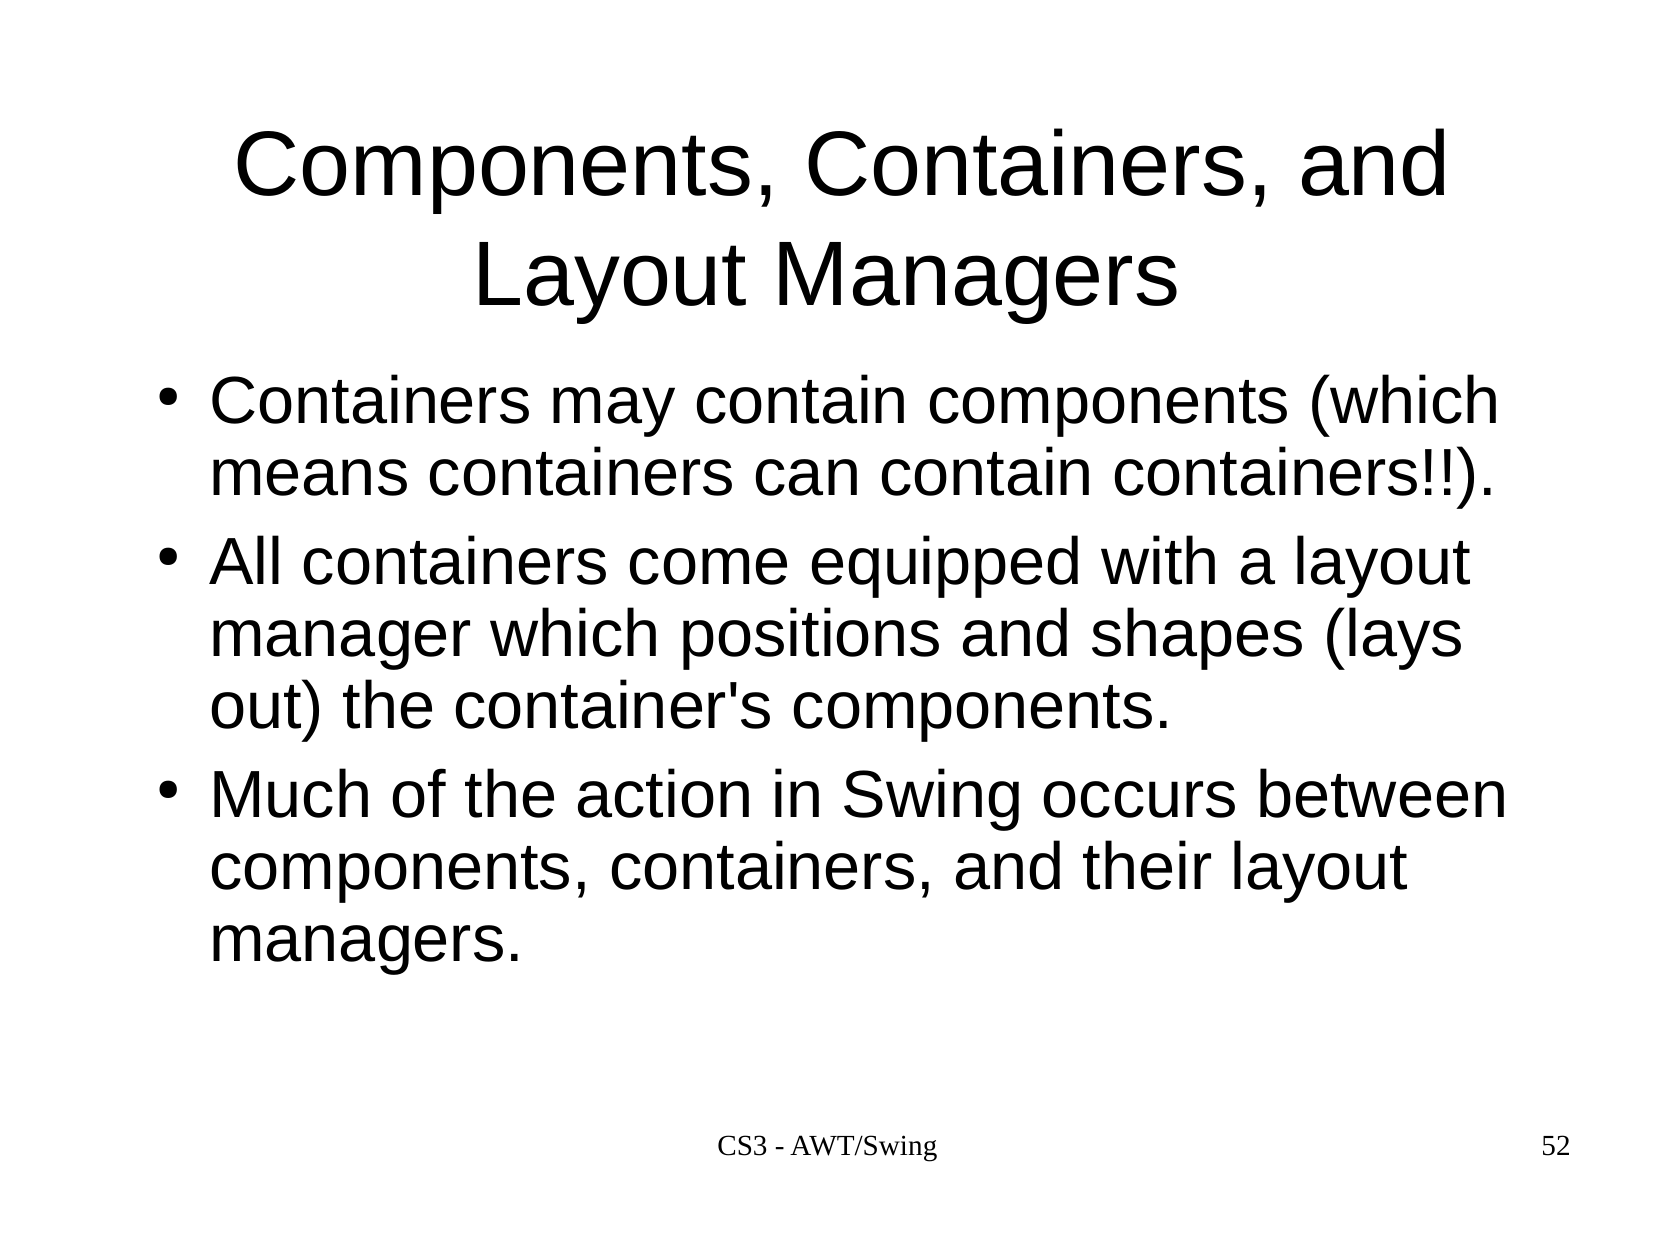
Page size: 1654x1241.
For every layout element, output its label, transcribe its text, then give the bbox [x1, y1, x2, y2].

title Components, Containers, and Layout Managers [124, 83, 1530, 344]
list Containers may contain components (which means containers can contain containers!!). All containers come equipped with a layout manager which positions and shapes (lays out) the container's components. Much of the action in Swing occurs between components, containers, and their layout managers. [124, 358, 1530, 1103]
